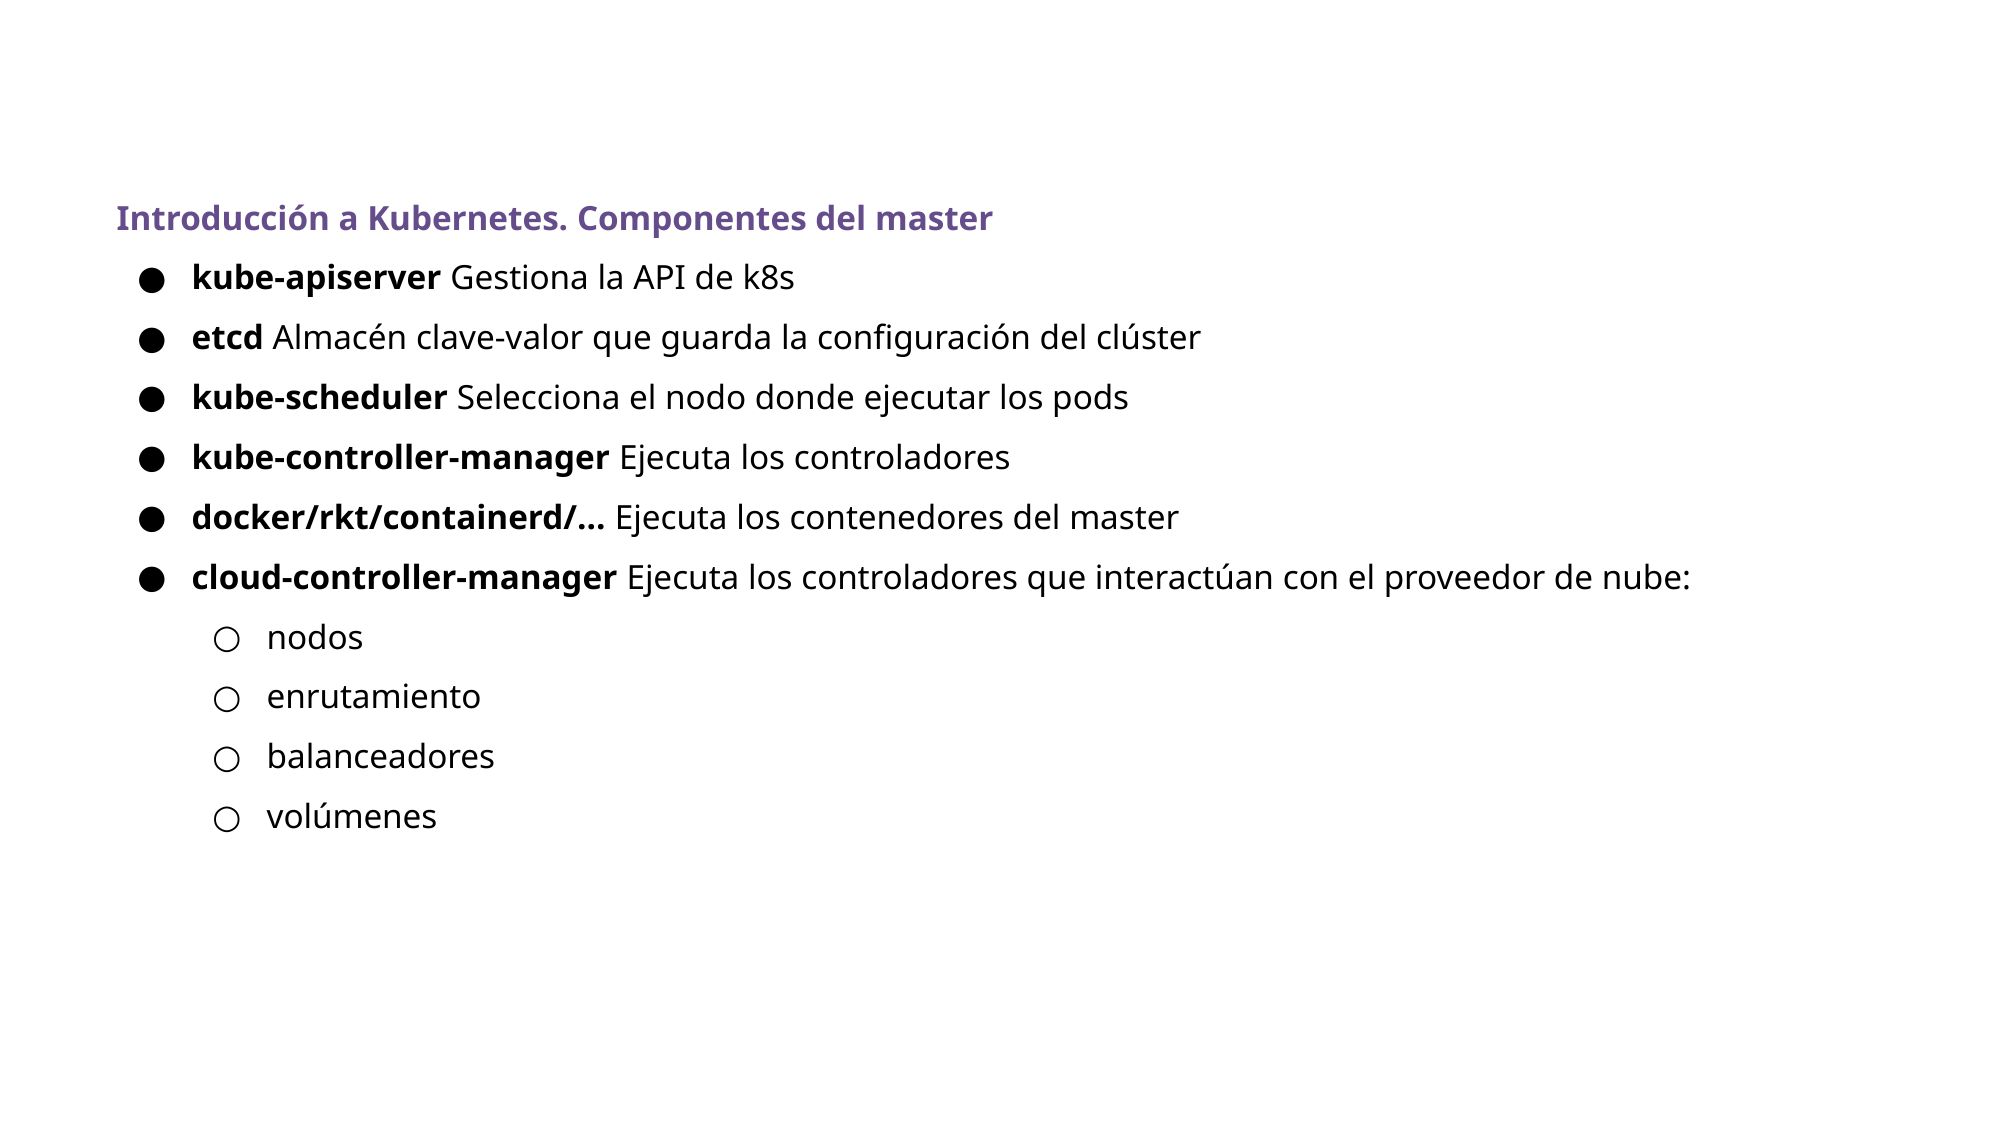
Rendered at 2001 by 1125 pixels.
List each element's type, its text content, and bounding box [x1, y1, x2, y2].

text_box Introducción a Kubernetes. Componentes del master kube-apiserver Gestiona la API de k8s etcd Almacén clave-valor que guarda la configuración del clúster kube-scheduler Selecciona el nodo donde ejecutar los pods kube-controller-manager Ejecuta los controladores docker/rkt/containerd/... Ejecuta los contenedores del master cloud-controller-manager Ejecuta los controladores que interactúan con el proveedor de nube: nodos enrutamiento balanceadores volúmenes [101, 169, 1977, 382]
